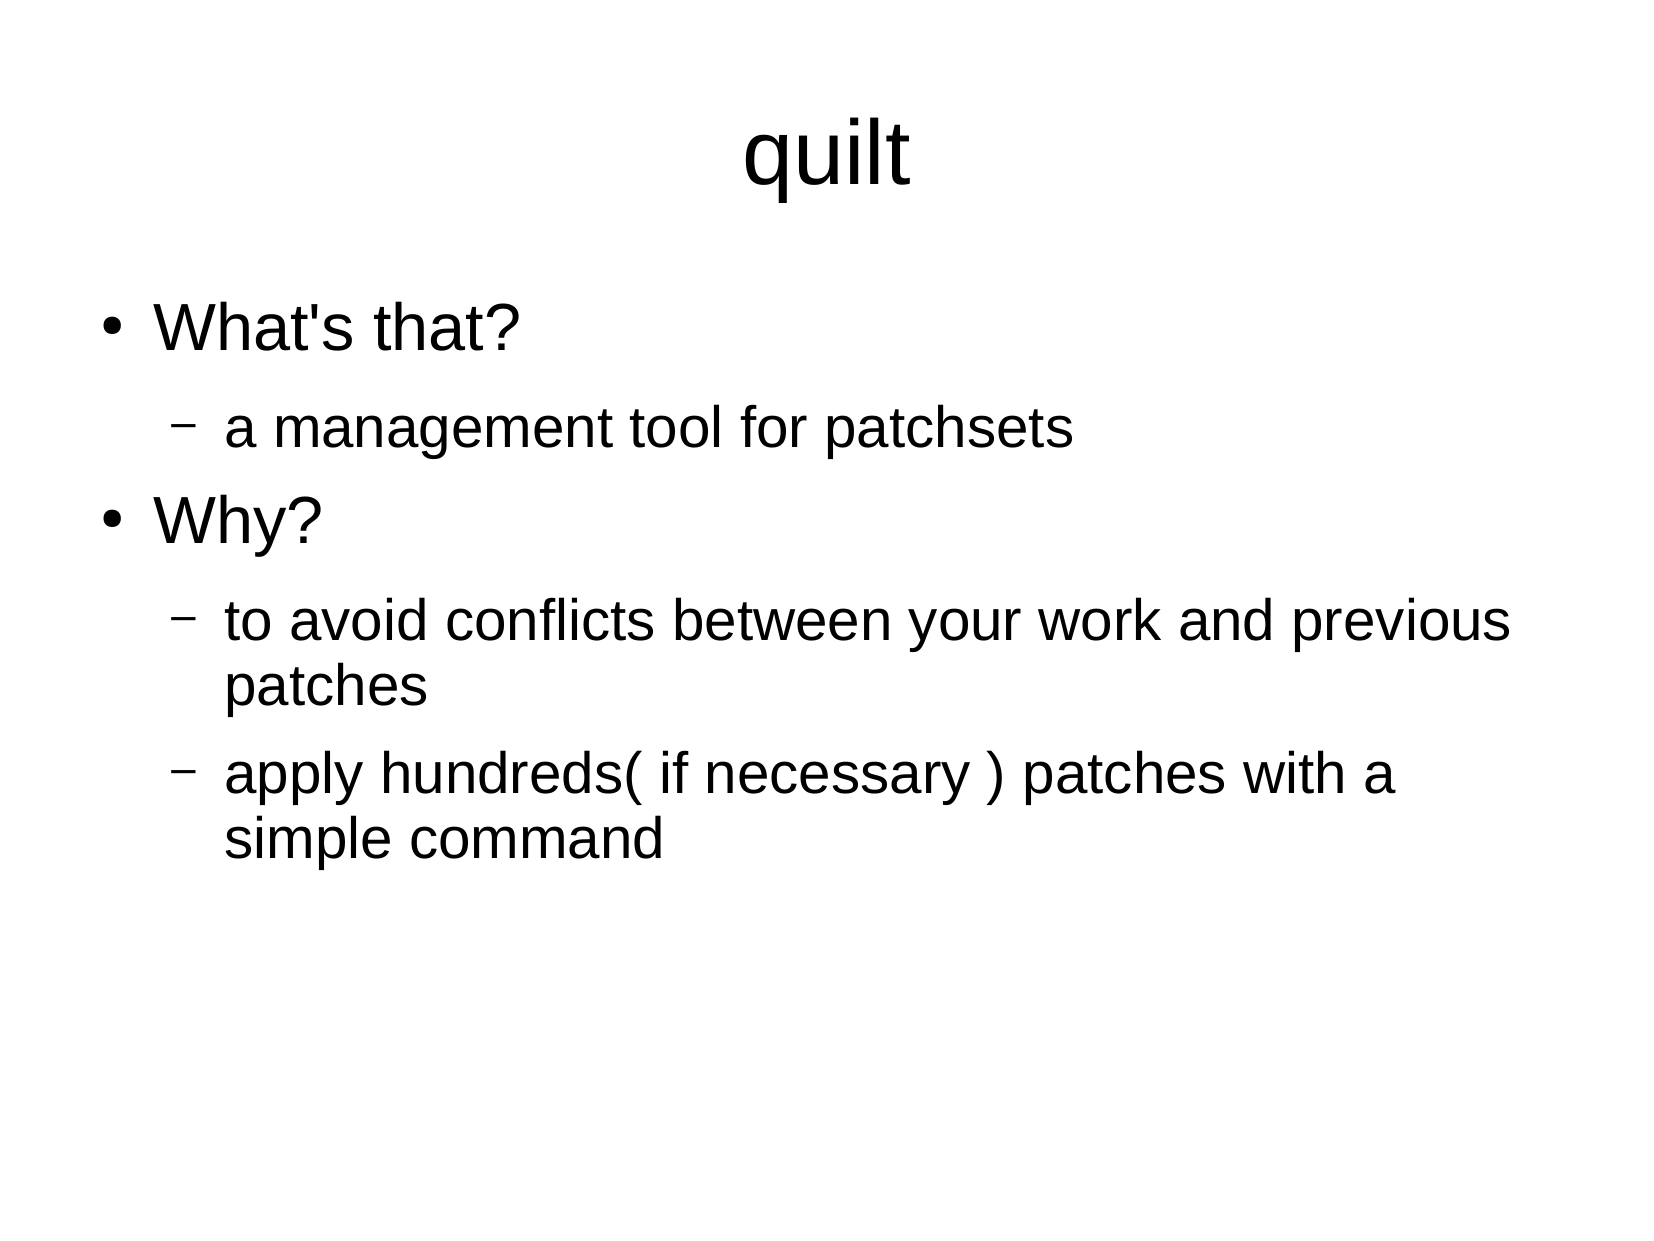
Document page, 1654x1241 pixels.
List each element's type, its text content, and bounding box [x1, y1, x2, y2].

title quilt [82, 49, 1571, 257]
list What's that? a management tool for patchsets Why? to avoid conflicts between your work and previous patches apply hundreds( if necessary ) patches with a simple command [82, 290, 1571, 1010]
